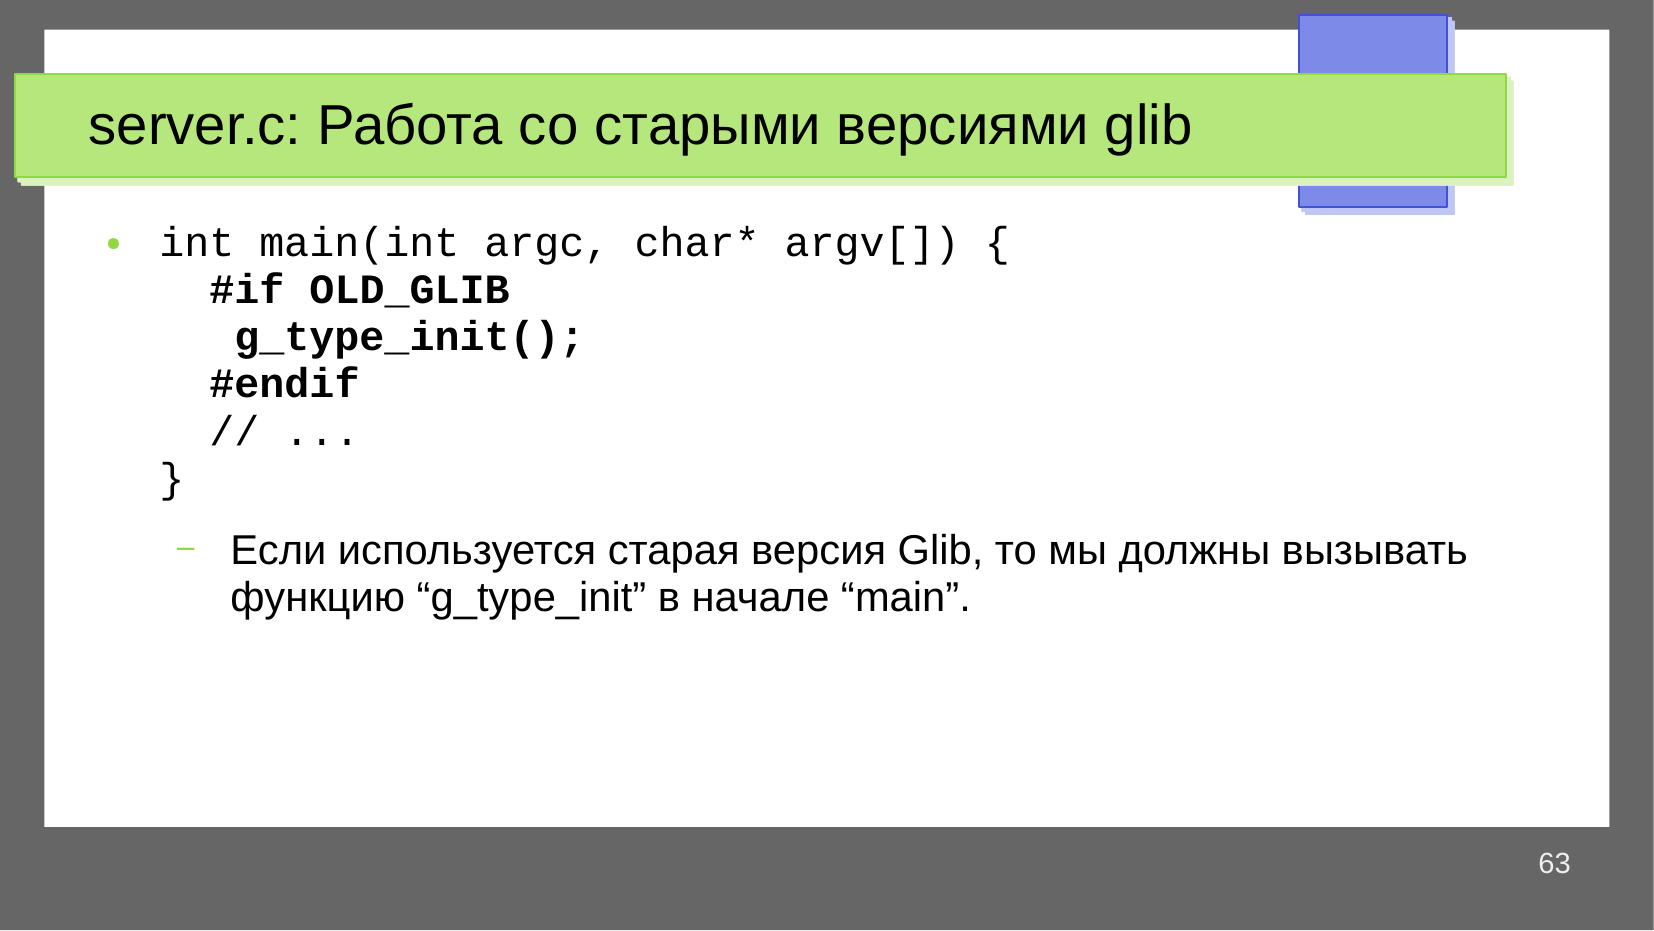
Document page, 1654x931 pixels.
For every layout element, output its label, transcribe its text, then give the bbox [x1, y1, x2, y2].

title server.c: Работа со старыми версиями glib [88, 73, 1506, 178]
list int main(int argc, char* argv[]) { #if OLD_GLIB g_type_init(); #endif // ... } Если используется старая версия Glib, то мы должны вызывать функцию “g_type_init” в начале “main”. [88, 221, 1565, 813]
